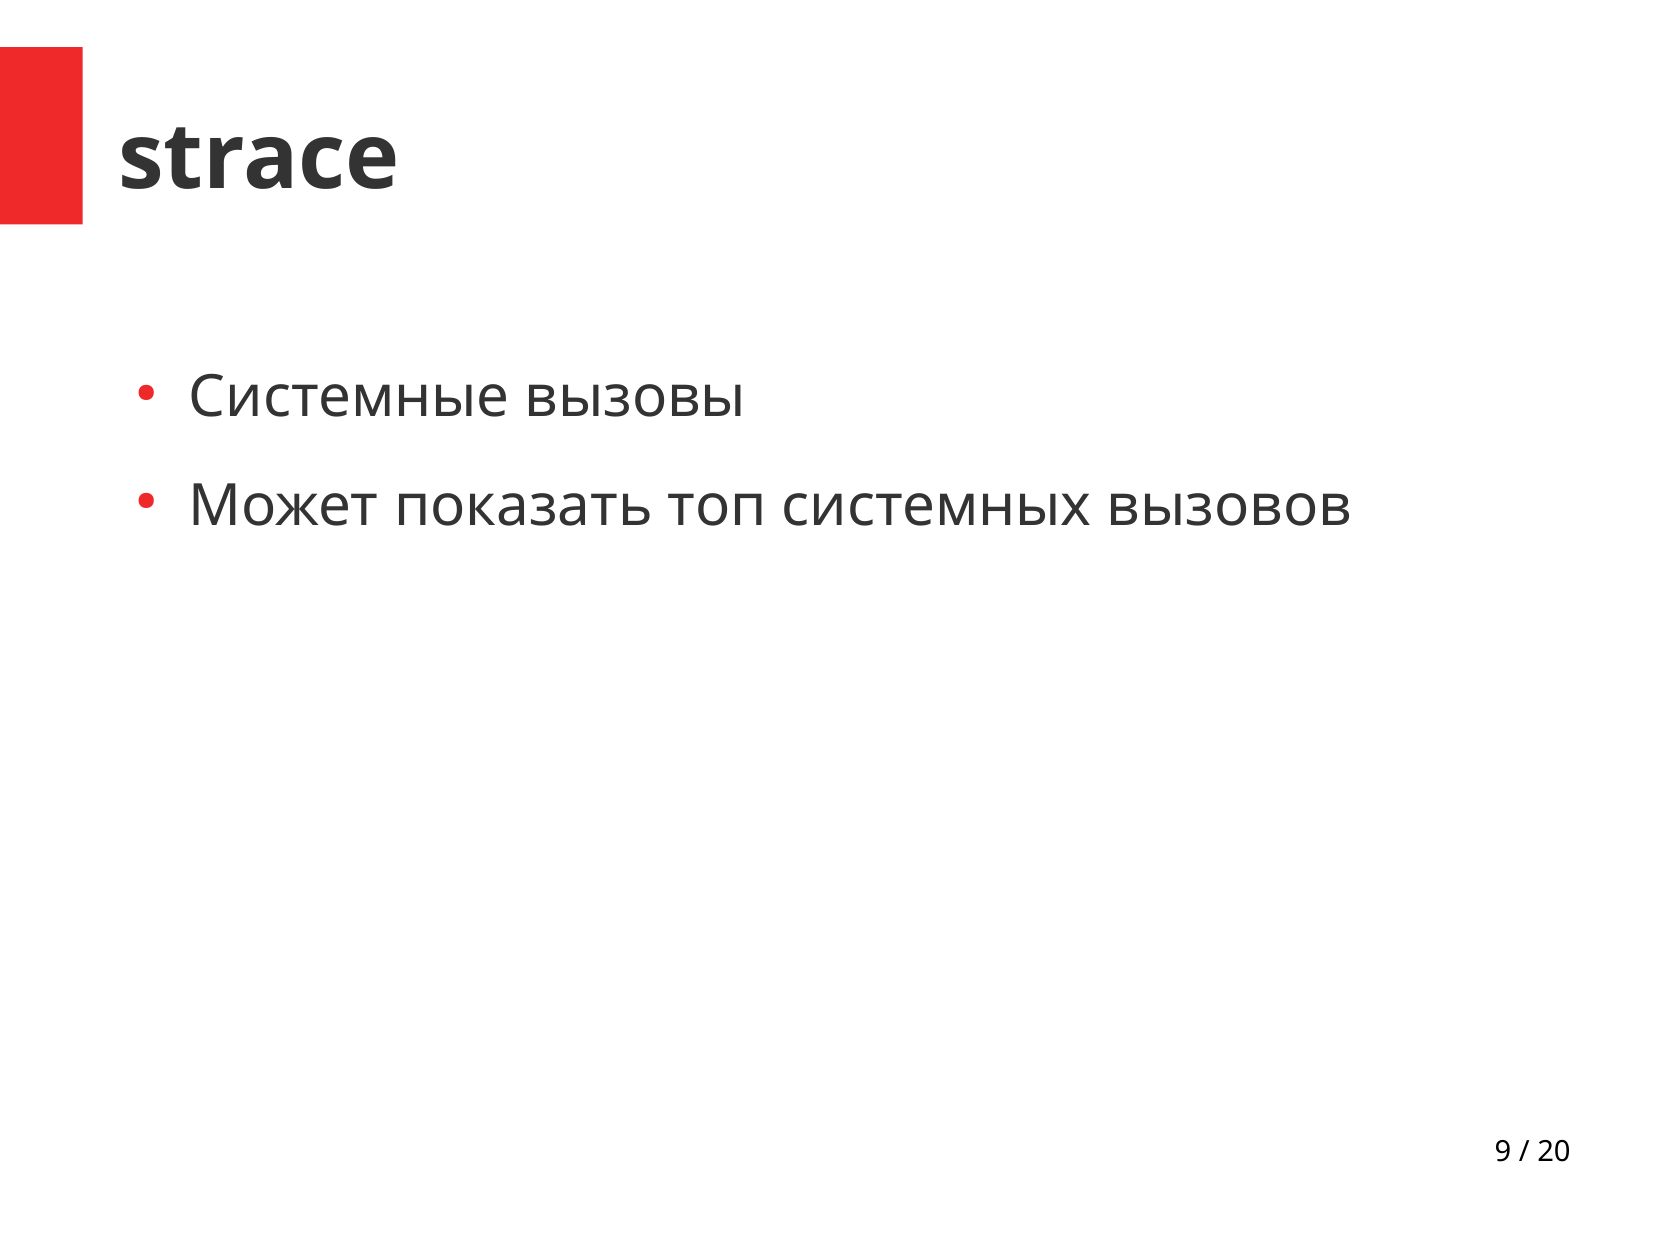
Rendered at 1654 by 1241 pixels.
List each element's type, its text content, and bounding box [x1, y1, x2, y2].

list Системные вызовы Может показать топ системных вызовов [118, 354, 1536, 1074]
title strace [118, 49, 1571, 257]
